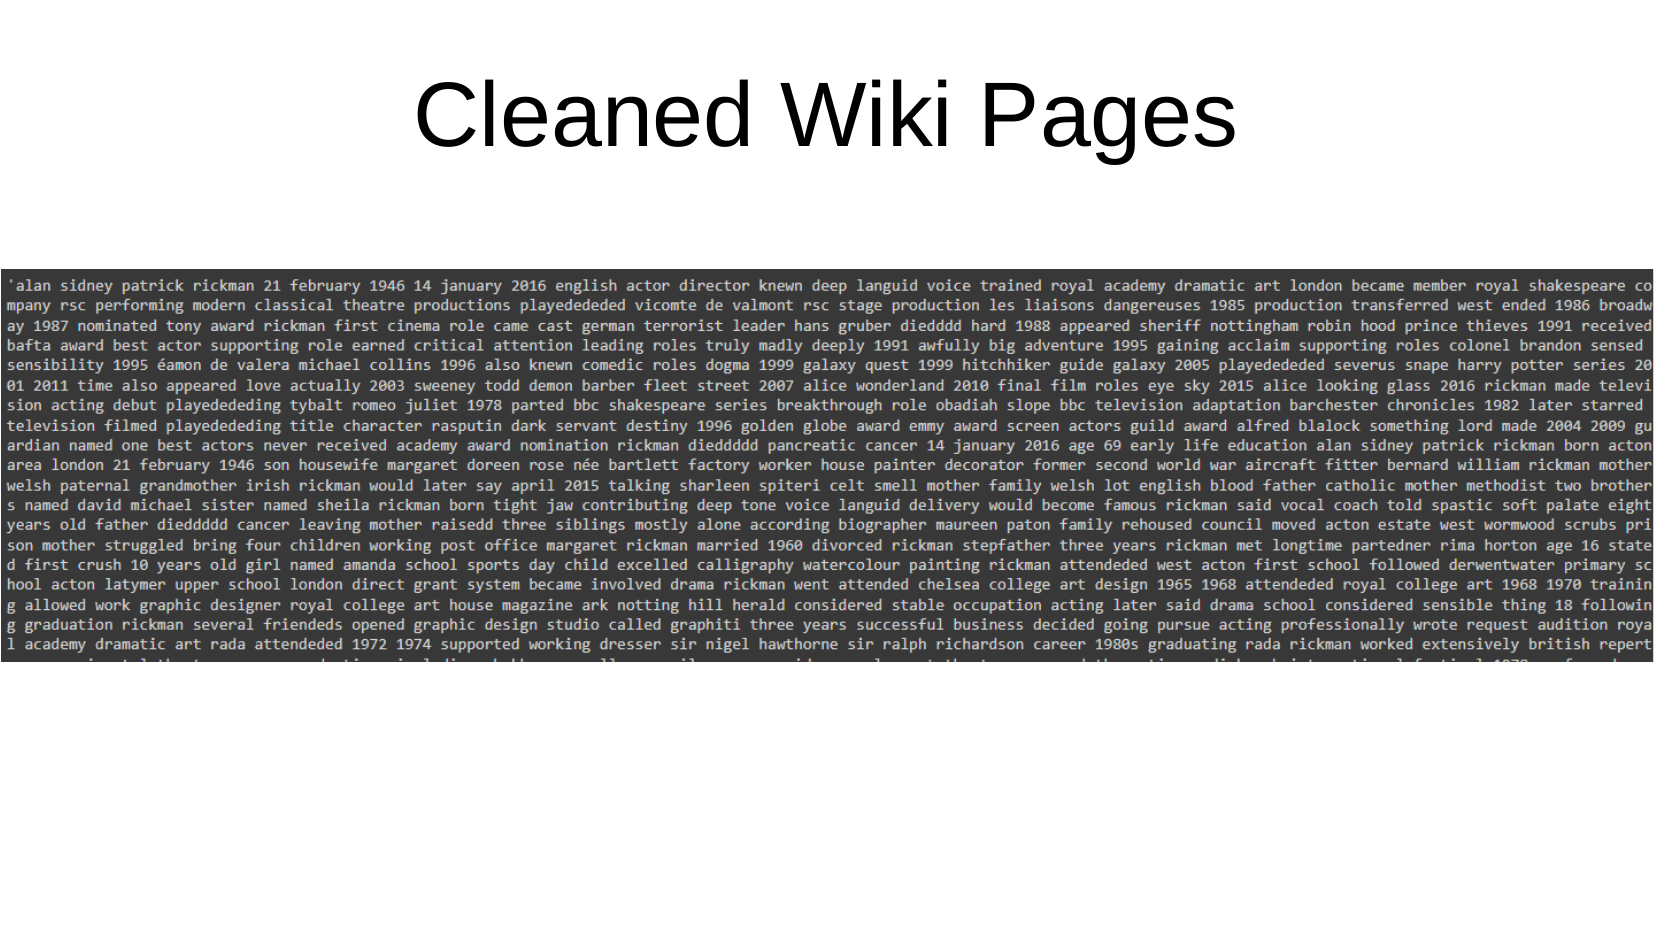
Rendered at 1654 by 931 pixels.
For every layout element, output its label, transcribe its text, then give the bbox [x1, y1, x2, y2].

title Cleaned Wiki Pages [82, 37, 1571, 193]
picture [1, 269, 1654, 662]
